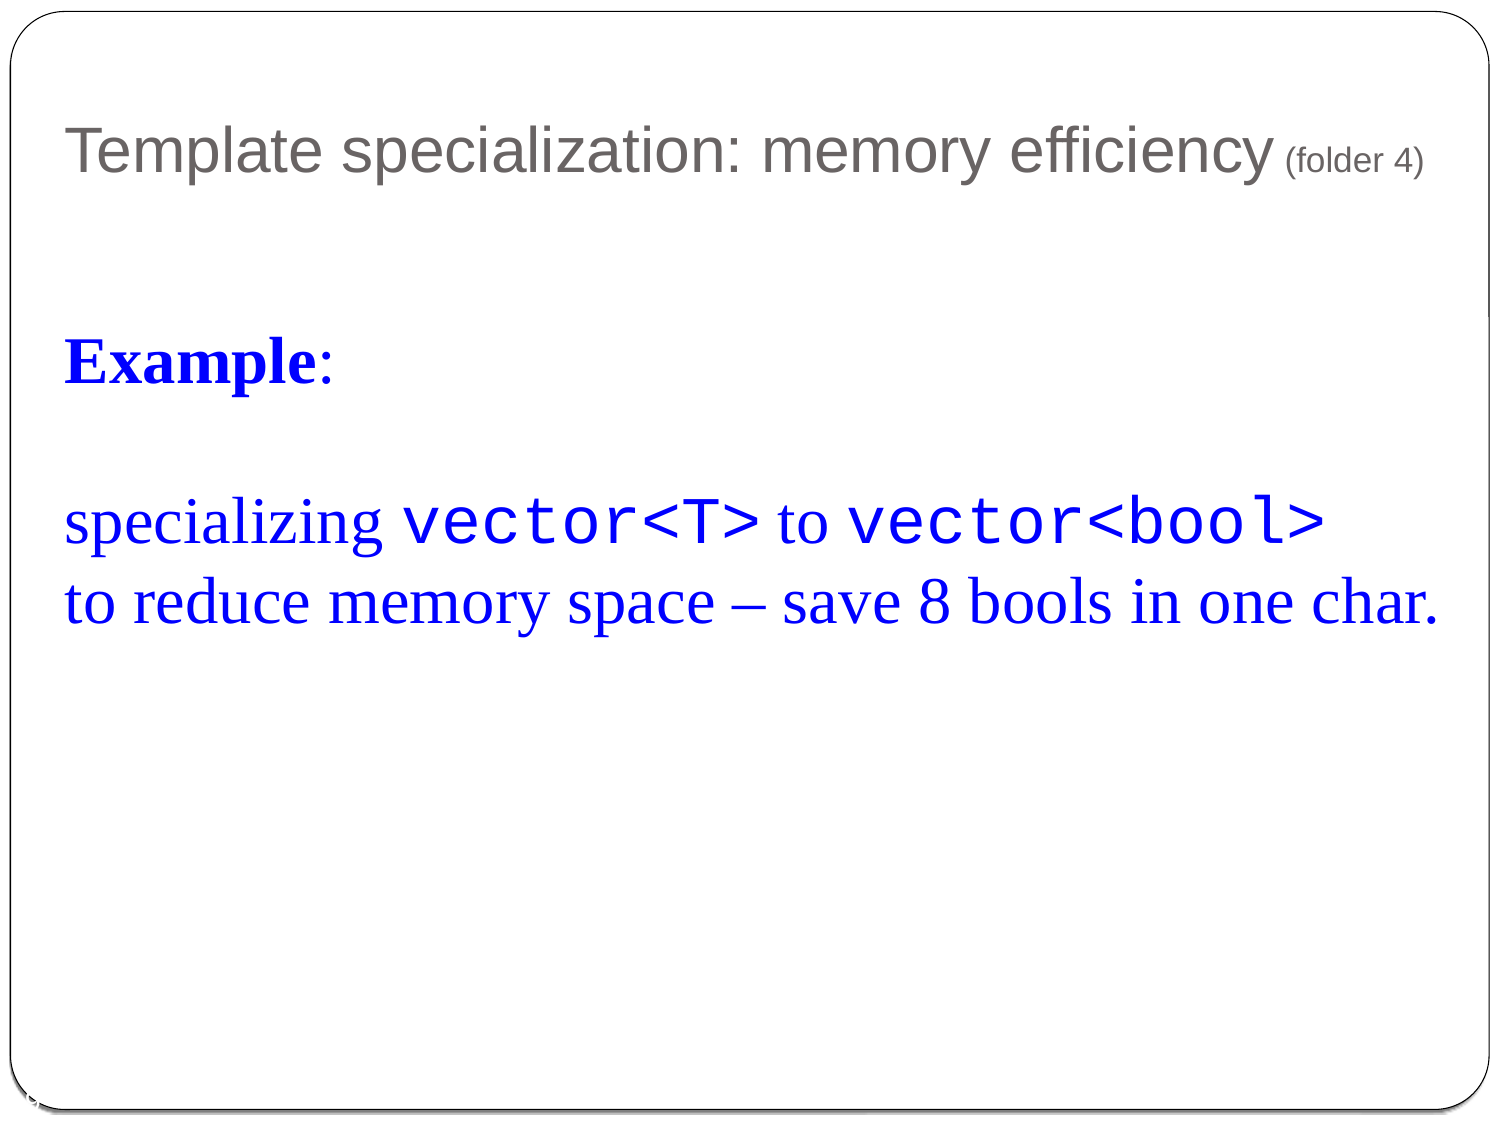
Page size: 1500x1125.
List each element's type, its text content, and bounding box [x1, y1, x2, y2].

list Example: specializing vector<T> to vector<bool> to reduce memory space – save 8 bools in one char. [50, 149, 1500, 1088]
title Template specialization: memory efficiency (folder 4) [50, 95, 1450, 200]
slide_number <number> [0, 1074, 50, 1125]
